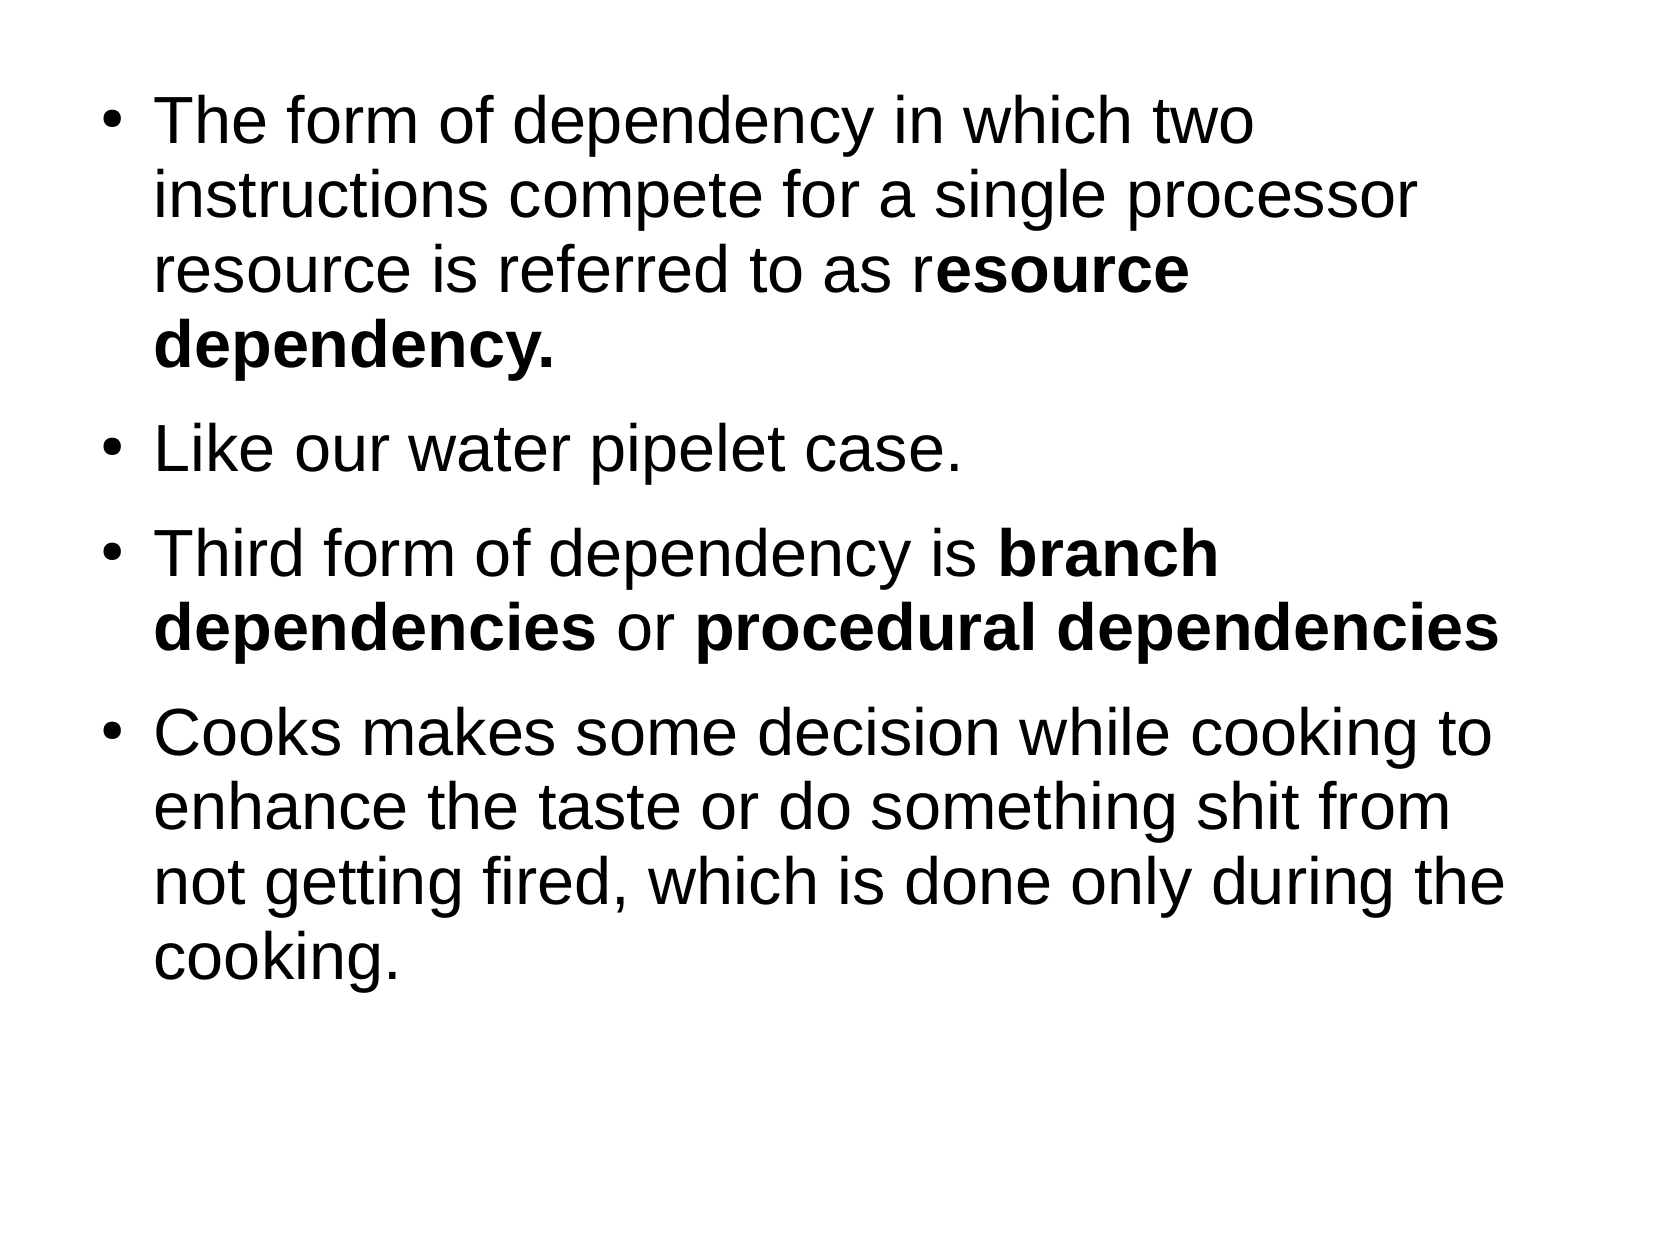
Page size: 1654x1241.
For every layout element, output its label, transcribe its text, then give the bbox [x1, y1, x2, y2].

list The form of dependency in which two instructions compete for a single processor resource is referred to as resource dependency. Like our water pipelet case. Third form of dependency is branch dependencies or procedural dependencies Cooks makes some decision while cooking to enhance the taste or do something shit from not getting fired, which is done only during the cooking. [82, 82, 1538, 1010]
